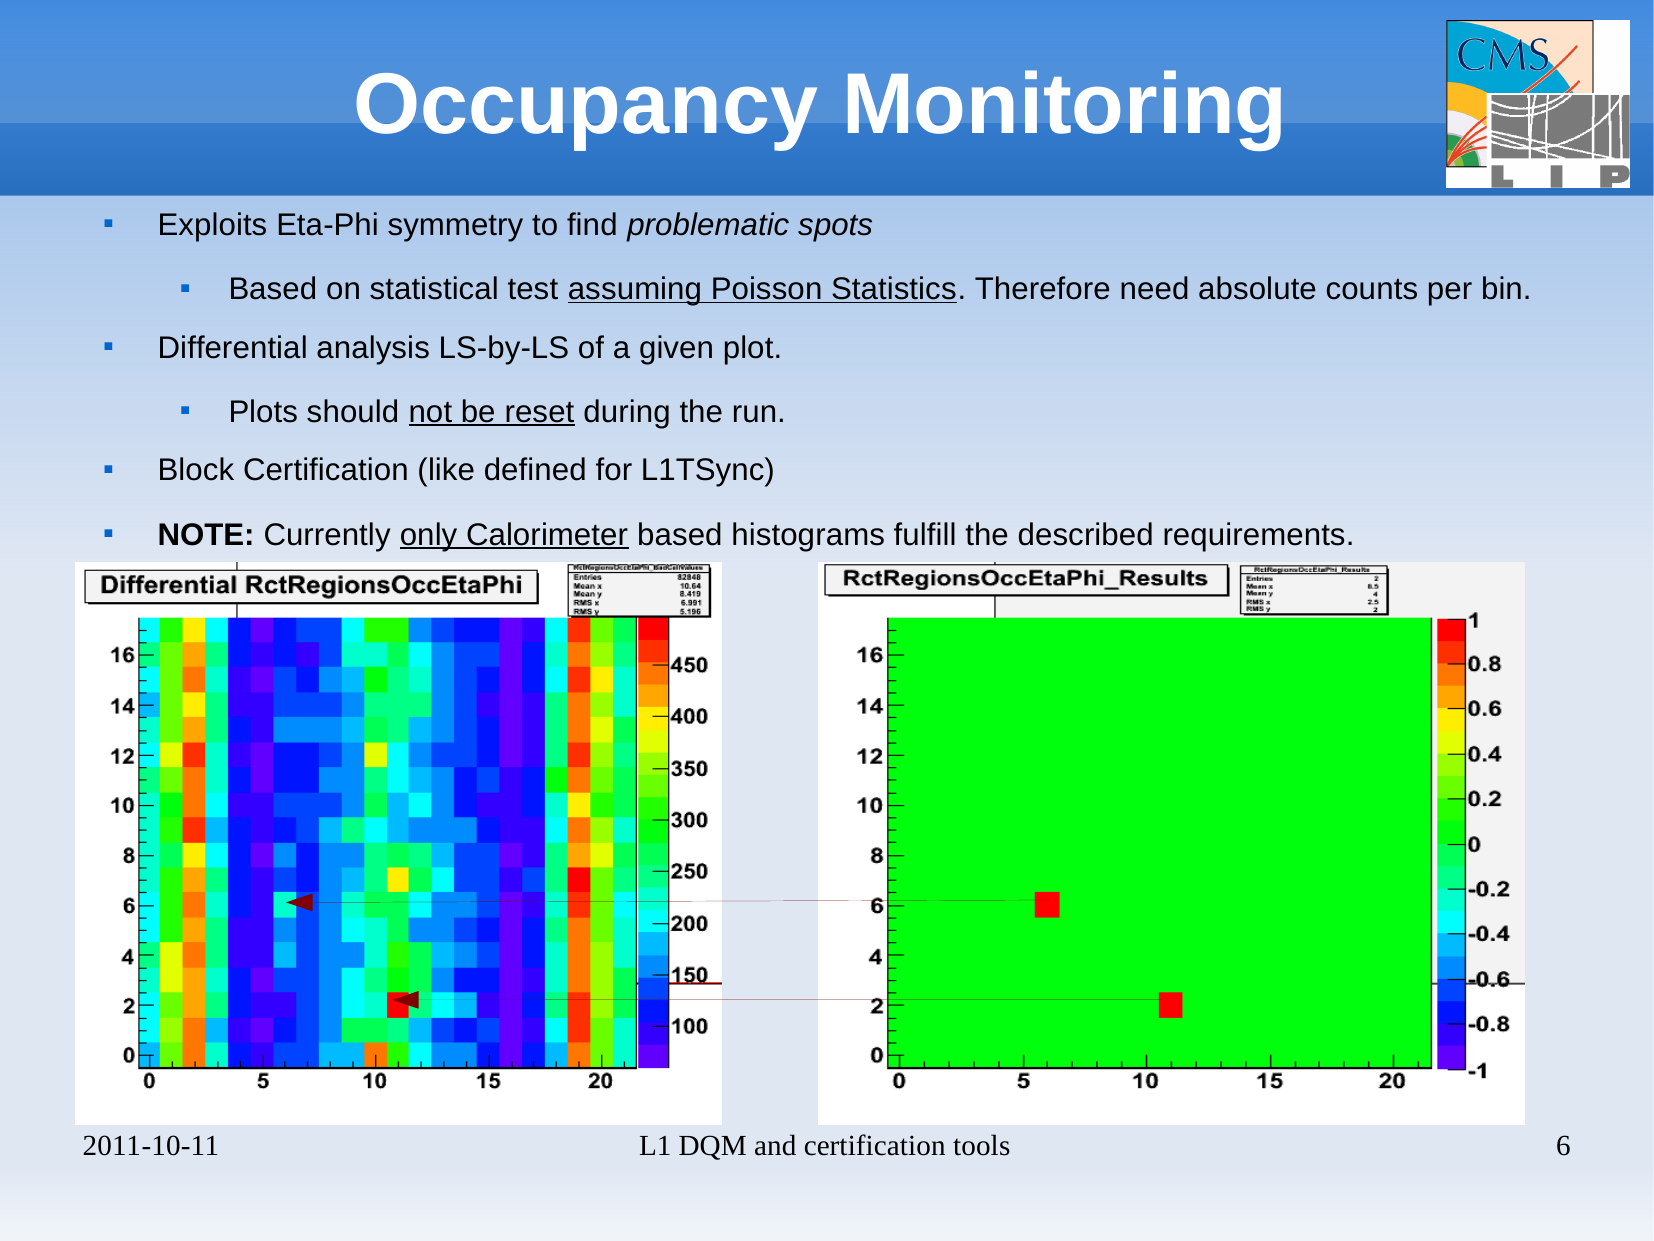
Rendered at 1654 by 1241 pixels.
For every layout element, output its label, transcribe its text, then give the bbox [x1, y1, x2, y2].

title Occupancy Monitoring [76, 0, 1565, 208]
list Exploits Eta-Phi symmetry to find problematic spots Based on statistical test assuming Poisson Statistics. Therefore need absolute counts per bin. Differential analysis LS-by-LS of a given plot. Plots should not be reset during the run. Block Certification (like defined for L1TSync) NOTE: Currently only Calorimeter based histograms fulfill the described requirements. [86, 207, 1576, 563]
picture [0, 0, 1654, 1241]
